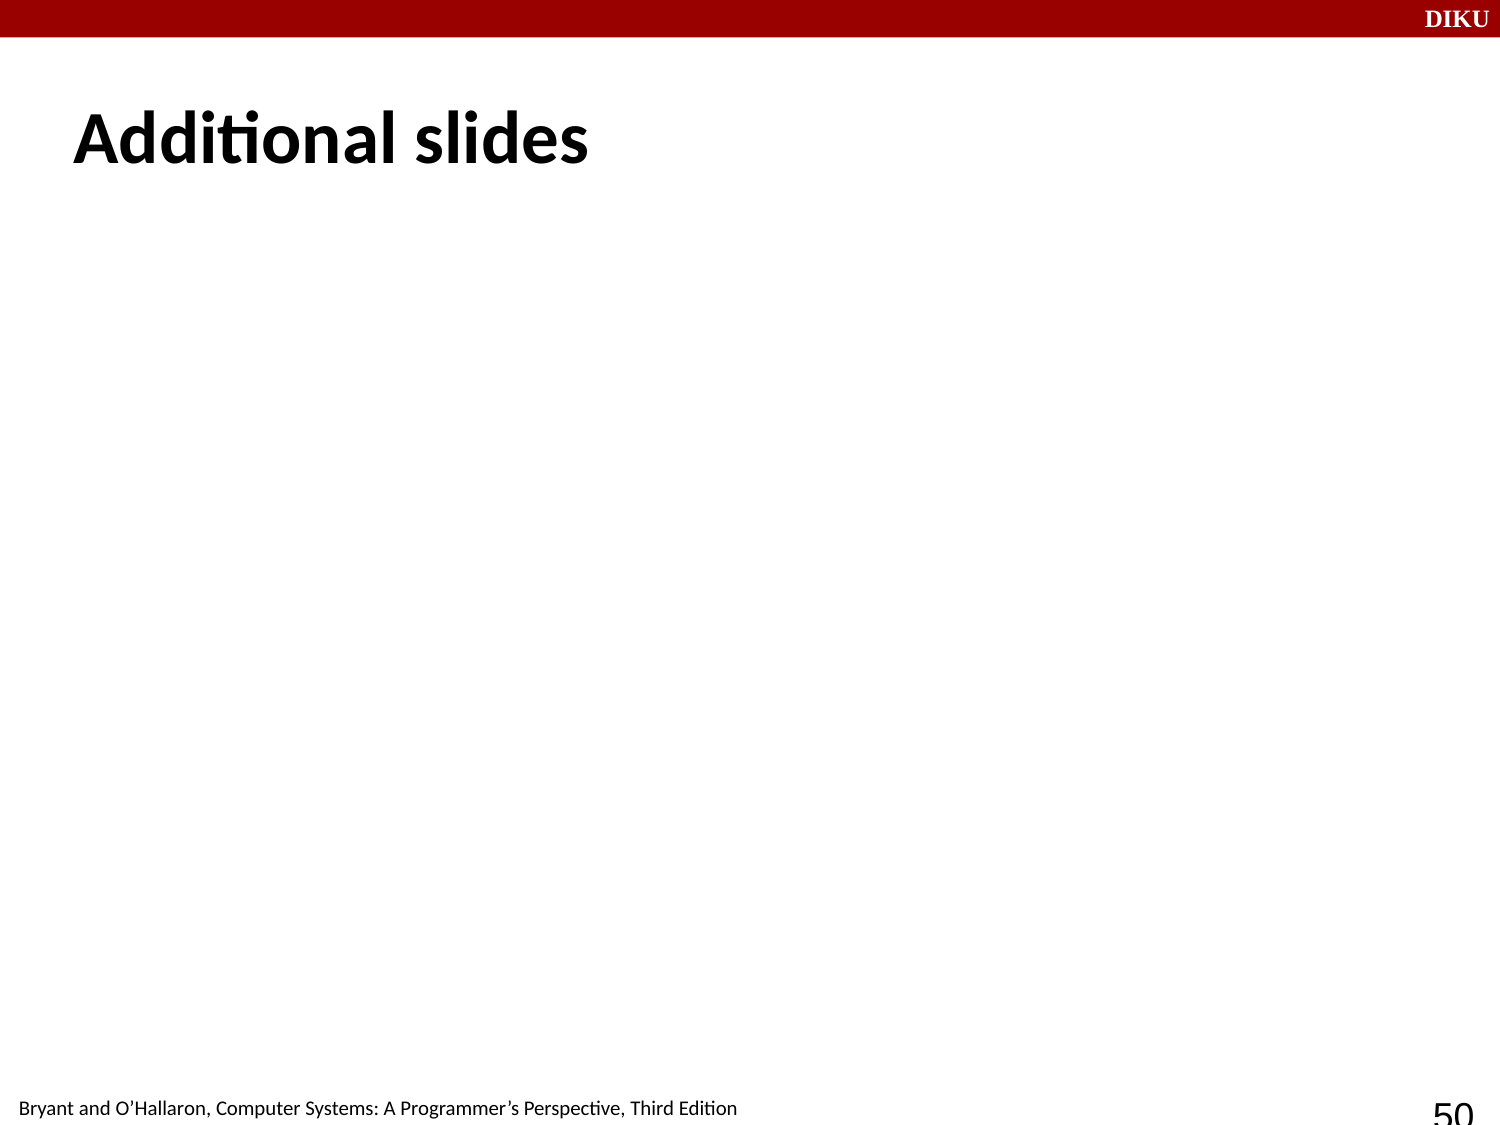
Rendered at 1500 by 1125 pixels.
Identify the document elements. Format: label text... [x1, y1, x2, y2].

text_box Additional slides [58, 71, 1304, 197]
